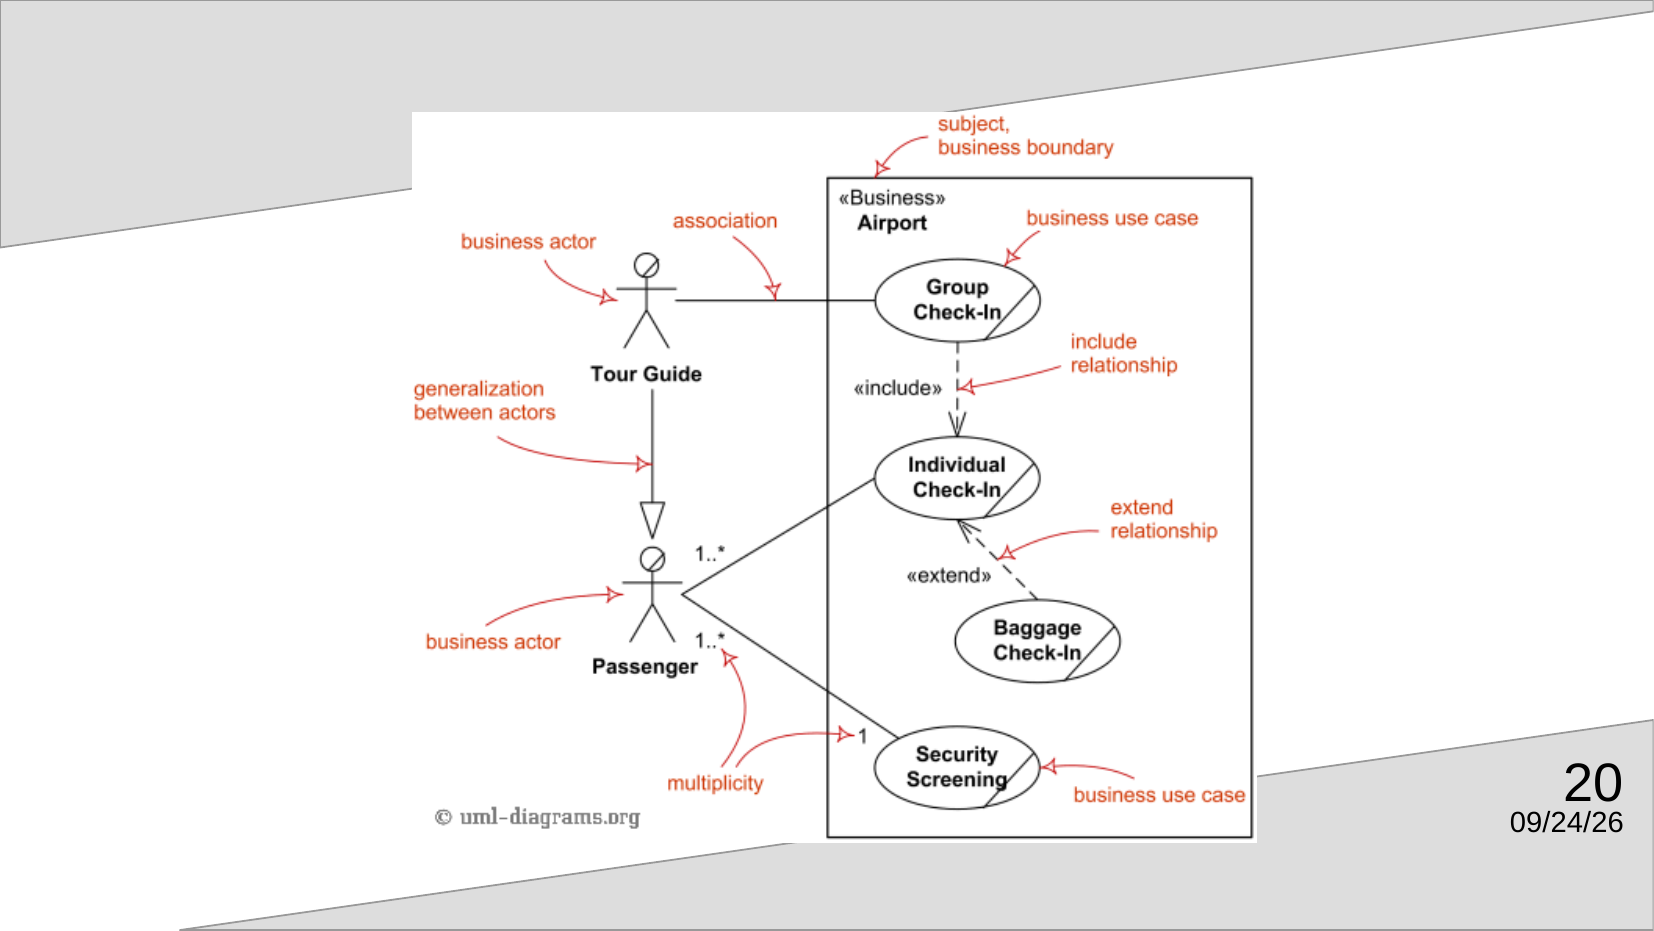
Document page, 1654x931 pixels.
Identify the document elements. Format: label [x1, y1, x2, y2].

picture [412, 112, 1257, 843]
